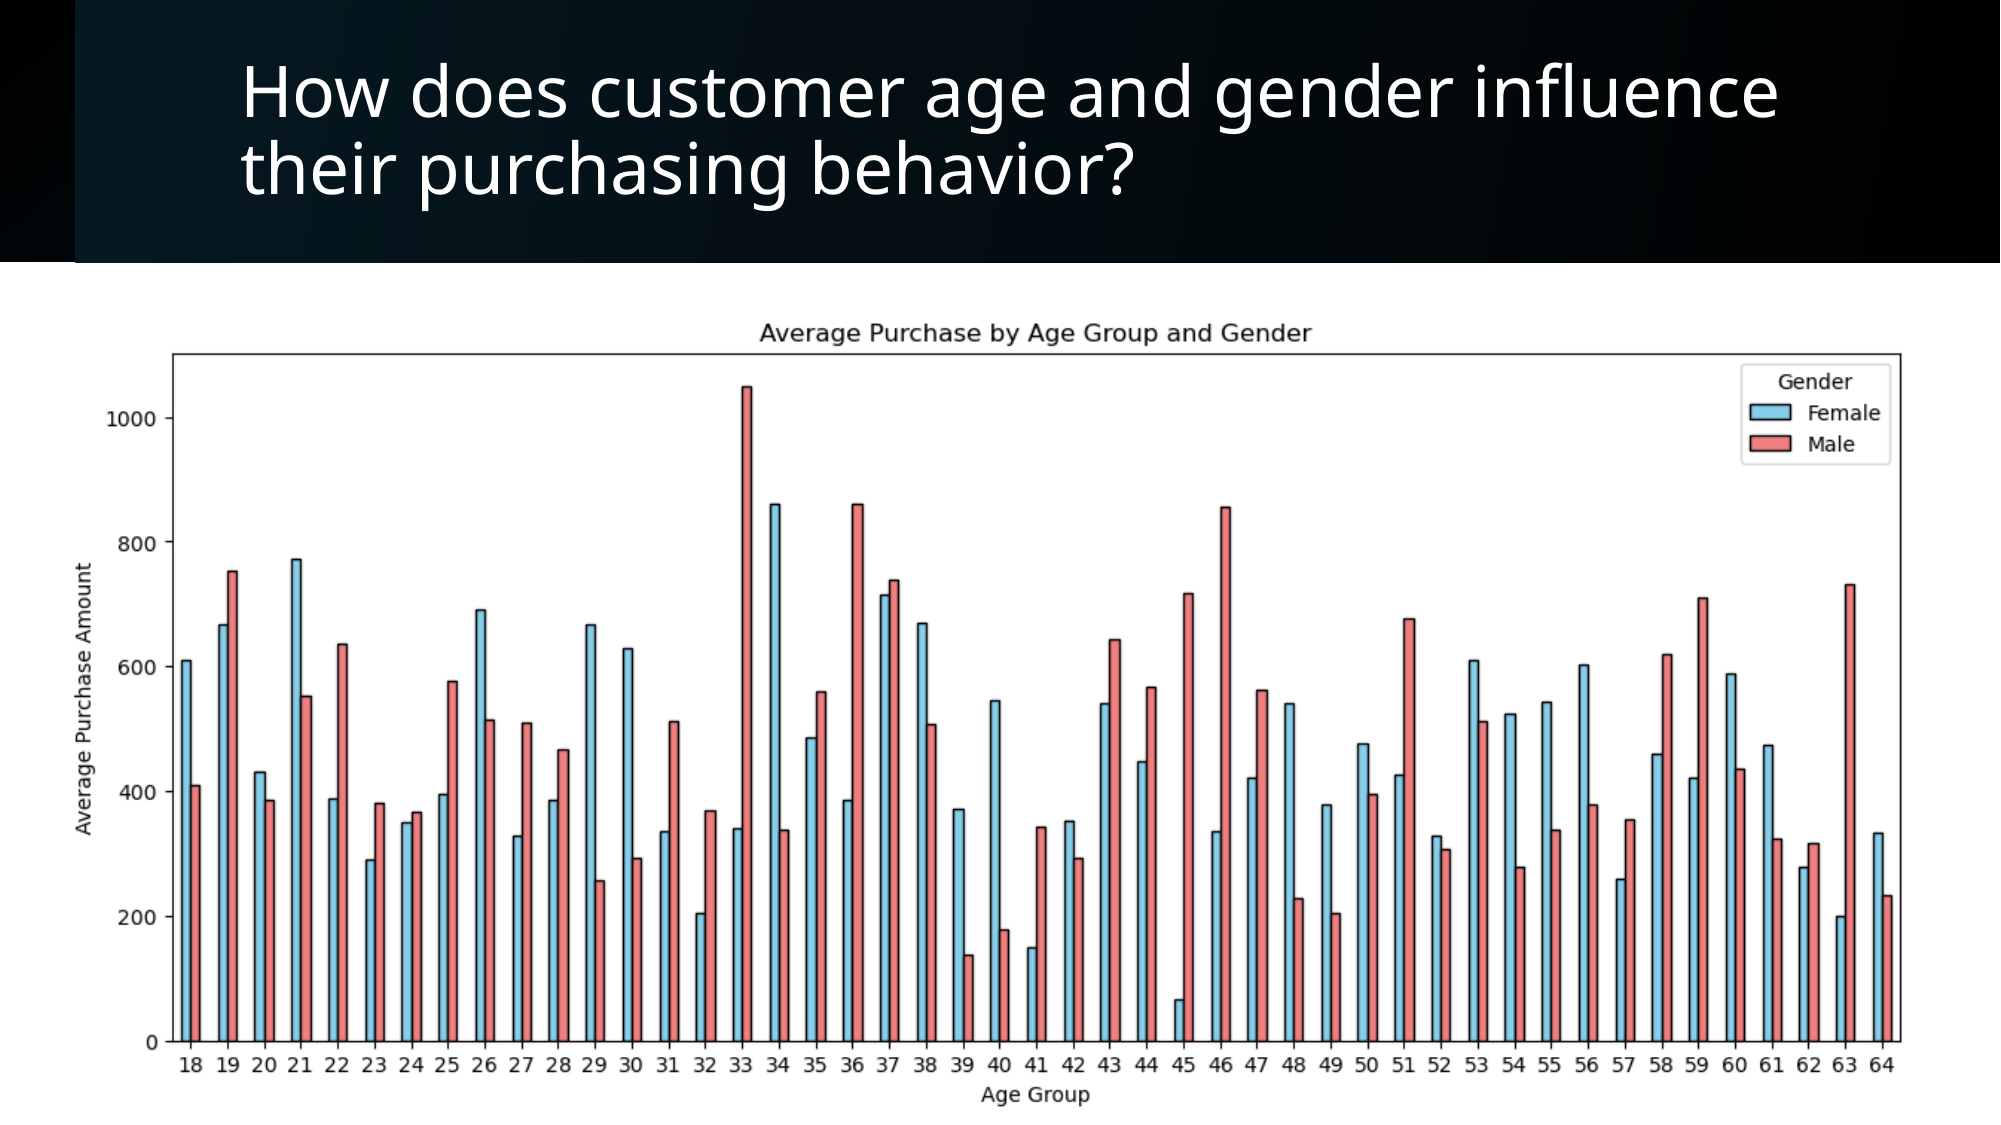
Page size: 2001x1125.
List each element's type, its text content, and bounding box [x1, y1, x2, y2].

title How does customer age and gender influence their purchasing behavior? [225, 48, 1849, 218]
text_box [0, 0, 2000, 1125]
picture [61, 309, 1915, 1120]
